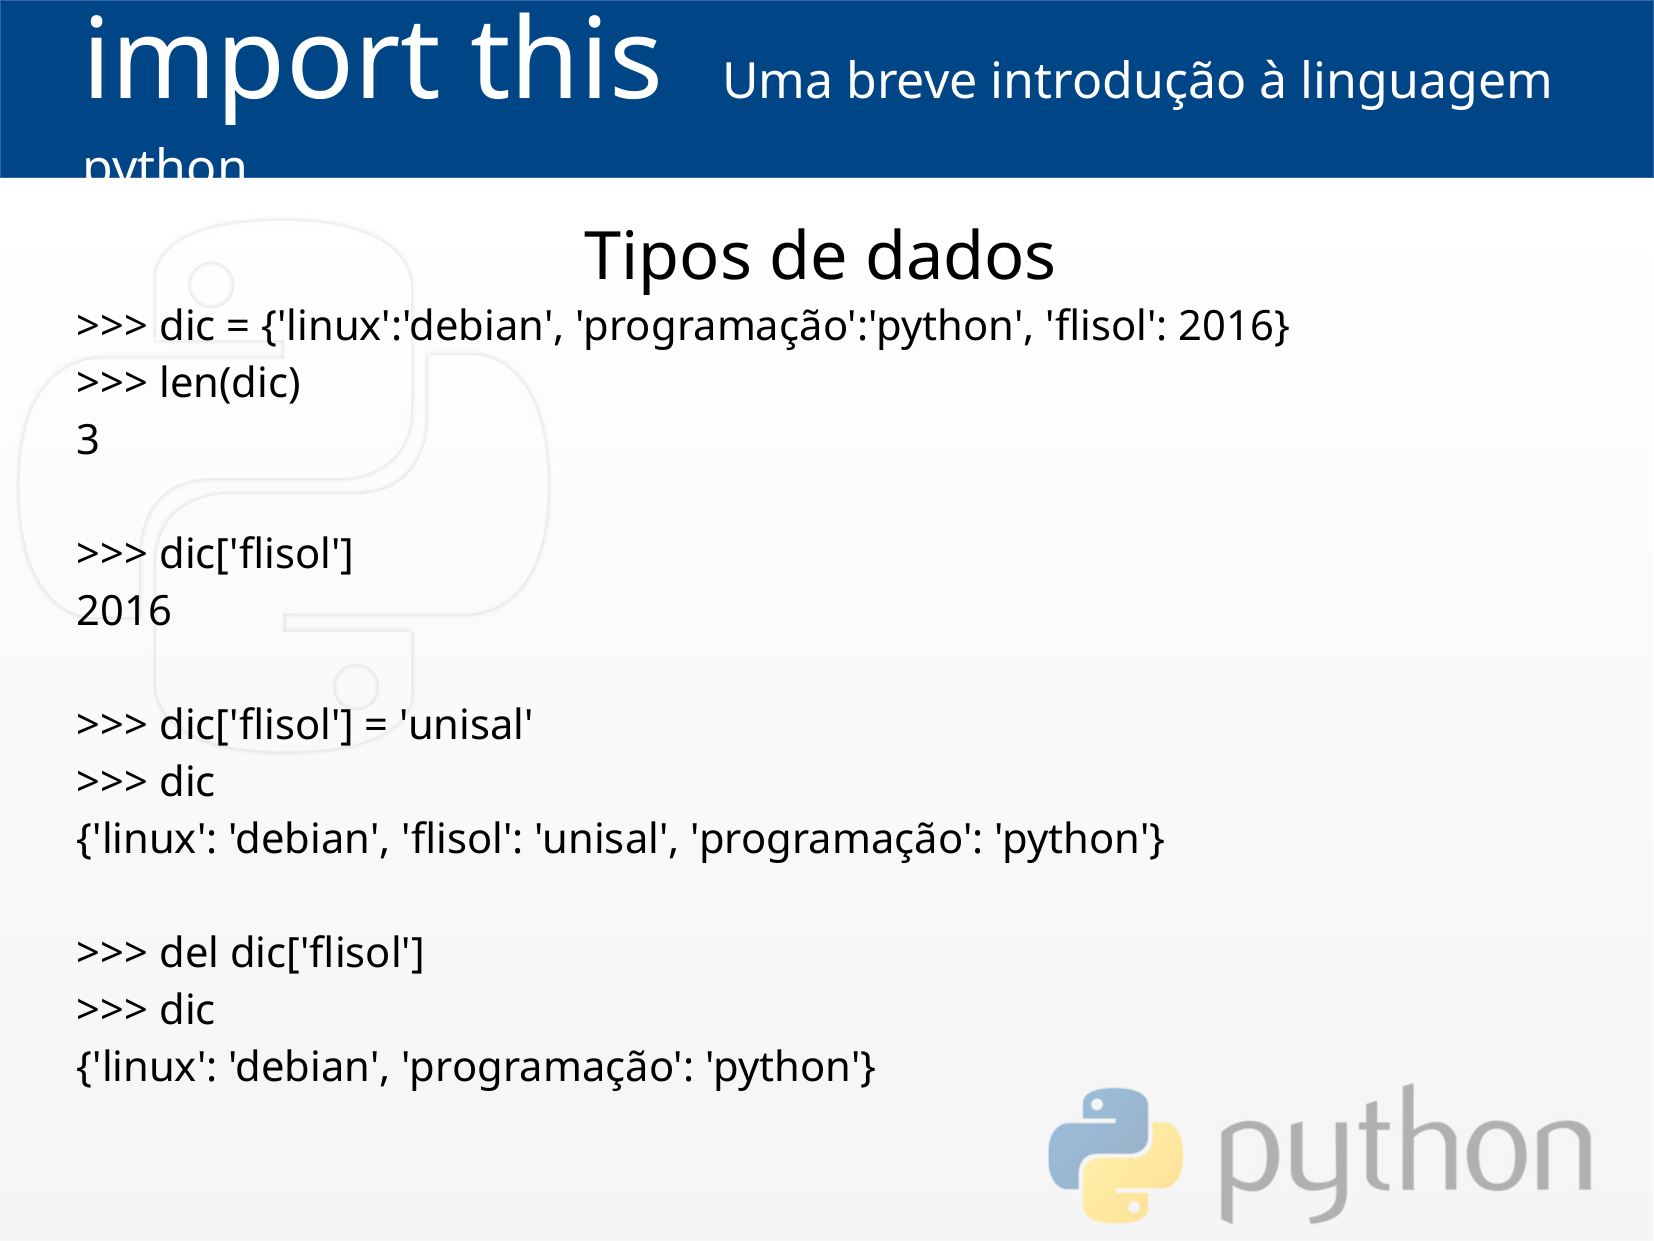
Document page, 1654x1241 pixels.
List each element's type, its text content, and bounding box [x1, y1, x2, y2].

picture [0, 200, 1654, 1241]
title import this Uma breve introdução à linguagem python [82, 1, 1571, 178]
text_box [0, 0, 1654, 178]
subtitle >>> dic = {'linux':'debian', 'programação':'python', 'flisol': 2016} >>> len(dic) 3 >>> dic['flisol'] 2016 >>> dic['flisol'] = 'unisal' >>> dic {'linux': 'debian', 'flisol': 'unisal', 'programação': 'python'} >>> del dic['flisol'] >>> dic {'linux': 'debian', 'programação': 'python'} [76, 319, 1565, 1128]
text_box Tipos de dados [106, 200, 1536, 296]
